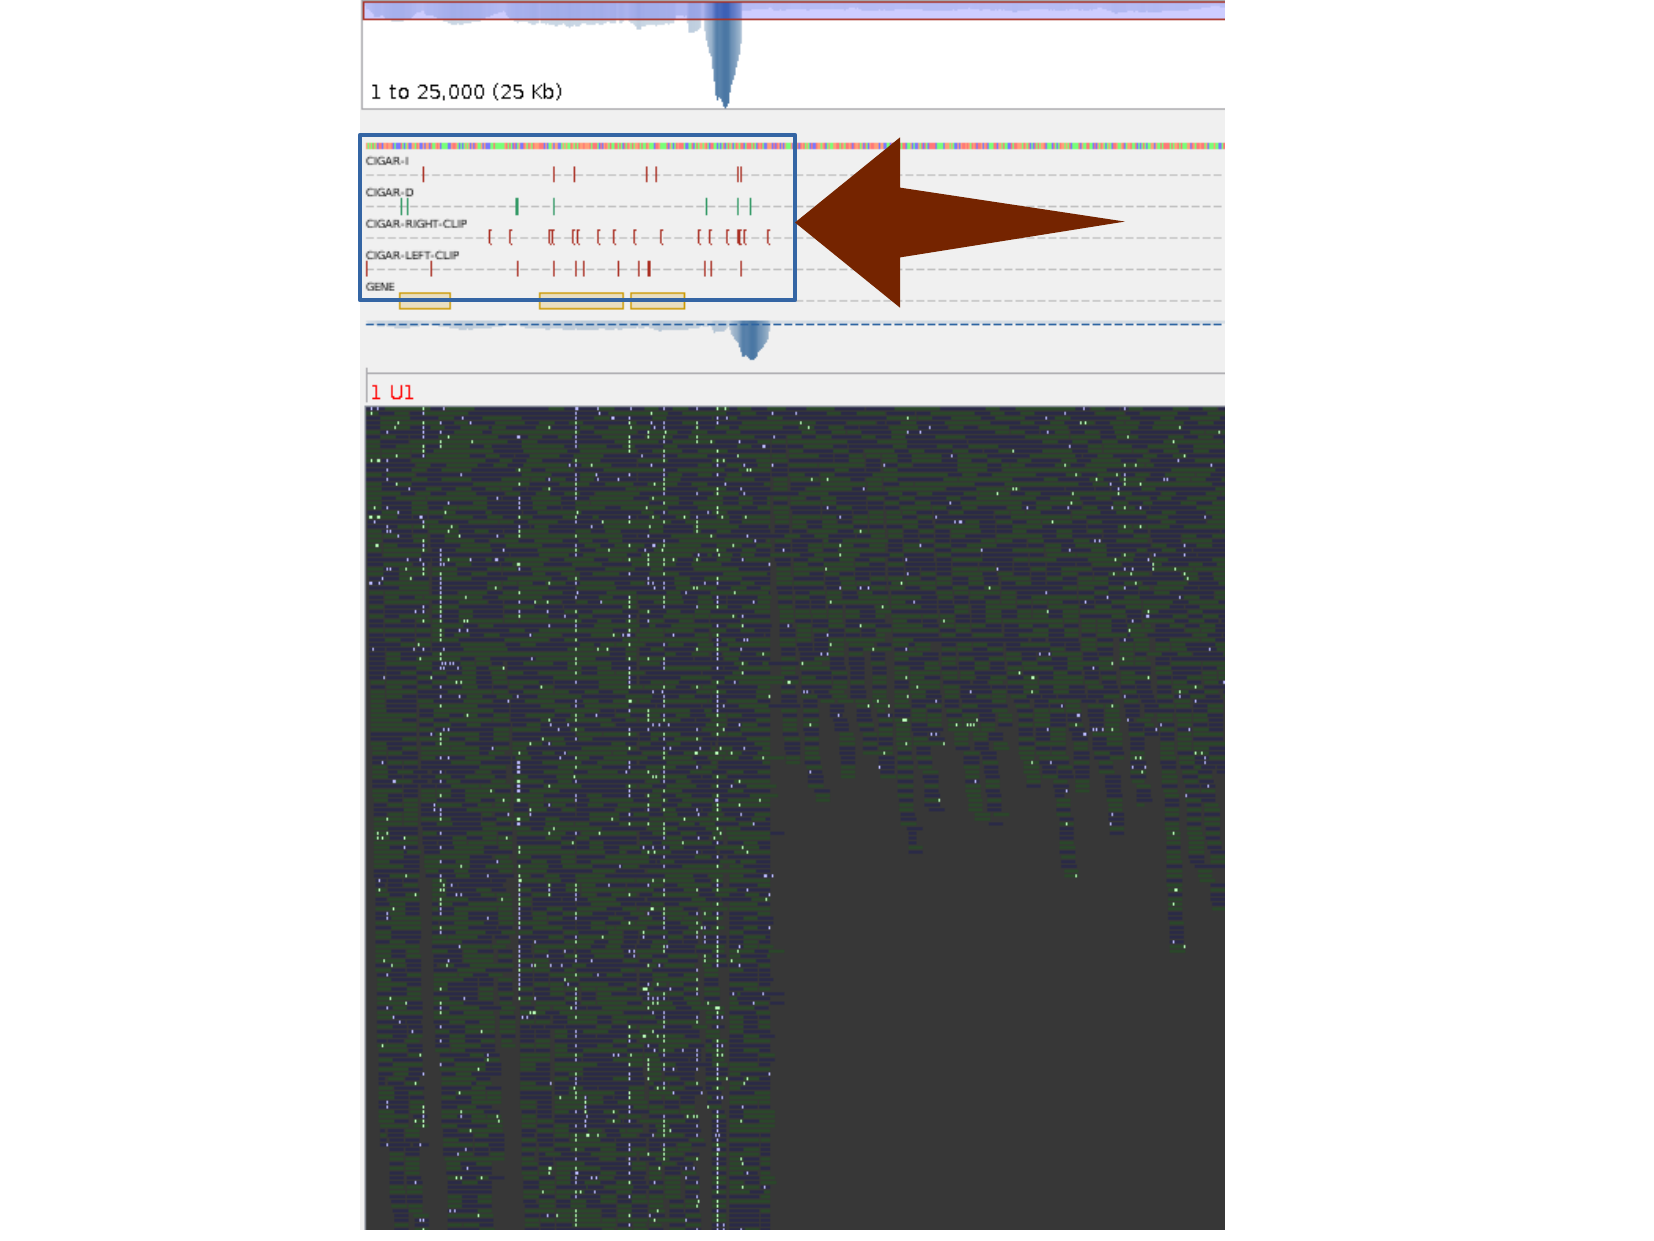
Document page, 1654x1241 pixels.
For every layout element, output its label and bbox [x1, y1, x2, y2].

picture [360, 0, 1225, 1231]
picture [362, 137, 793, 298]
